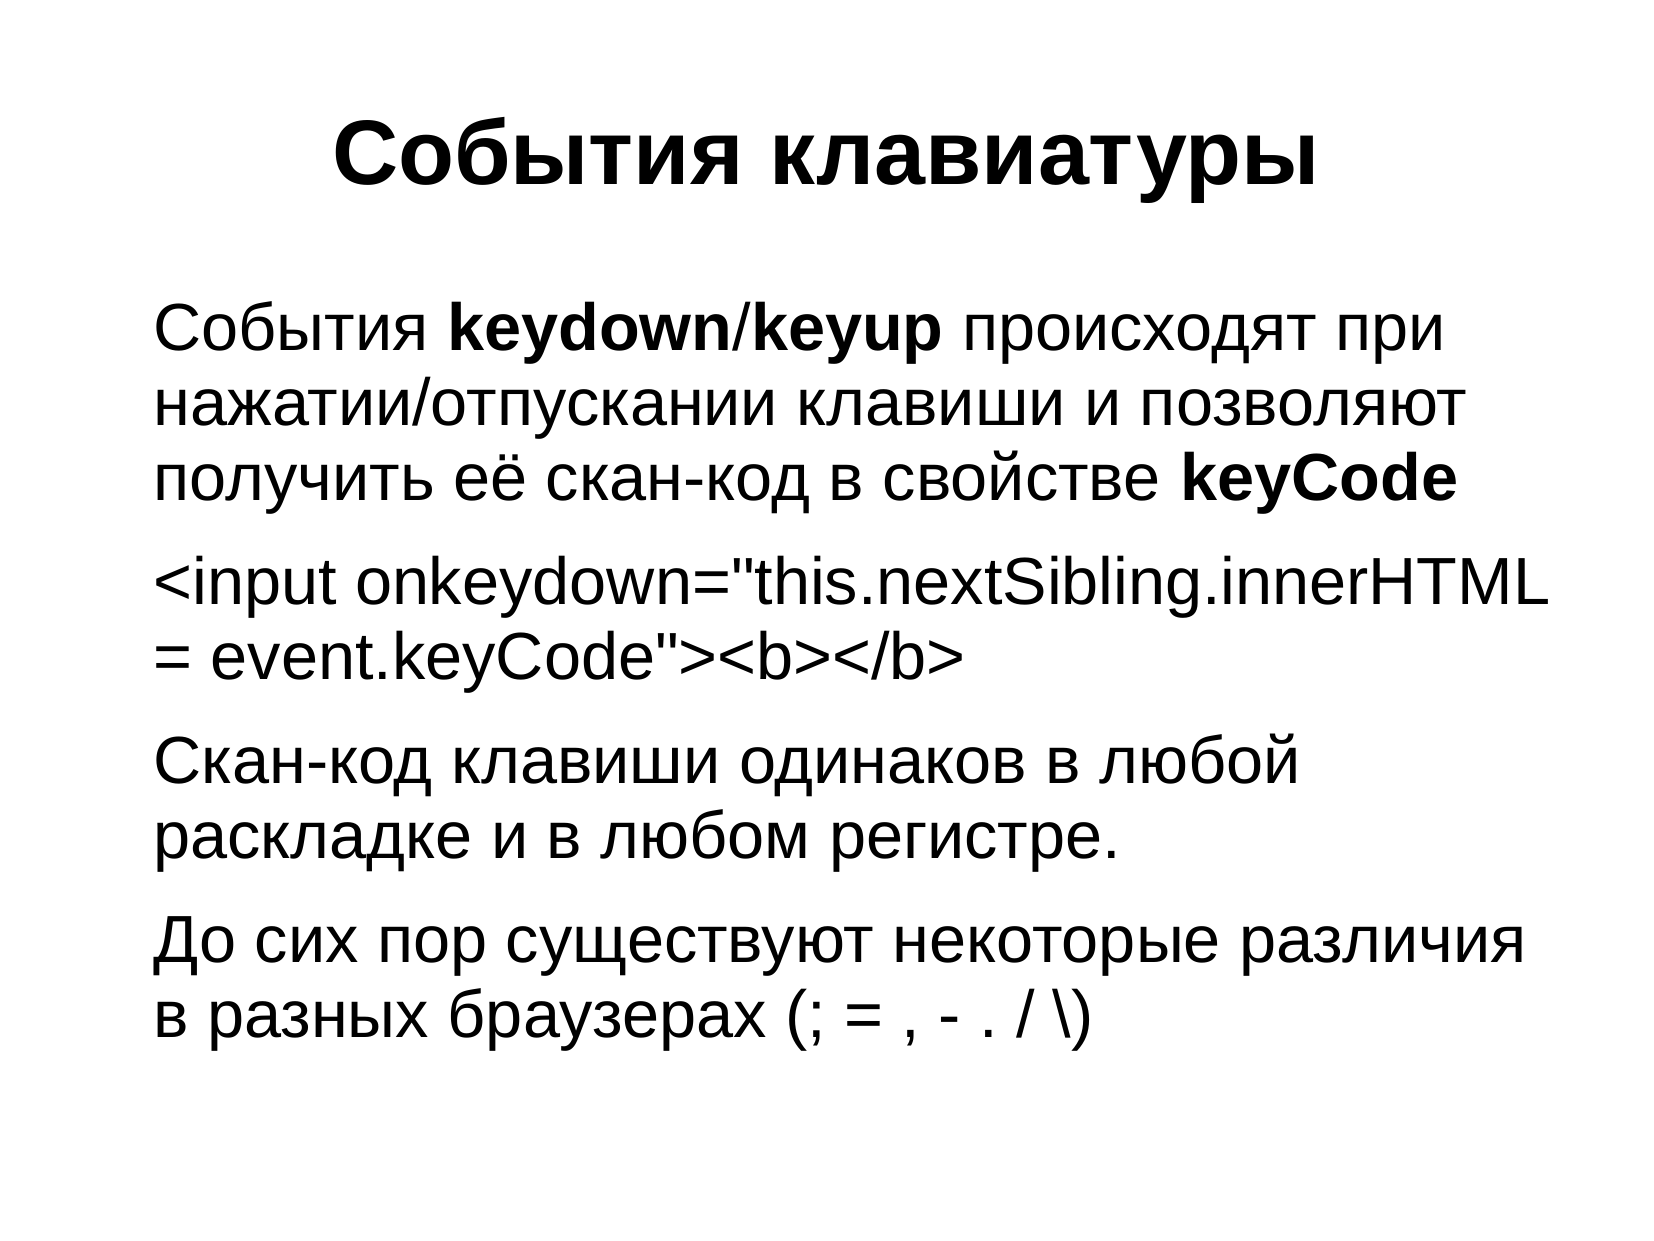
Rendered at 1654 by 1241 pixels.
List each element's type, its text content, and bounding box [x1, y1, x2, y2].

title События клавиатуры [82, 49, 1571, 257]
list События keydown/keyup происходят при нажатии/отпускании клавиши и позволяют получить её скан-код в свойстве keyCode <input onkeydown="this.nextSibling.innerHTML = event.keyCode"><b></b> Скан-код клавиши одинаков в любой раскладке и в любом регистре. До сих пор существуют некоторые различия в разных браузерах (; = , - . / \) [82, 290, 1571, 1109]
